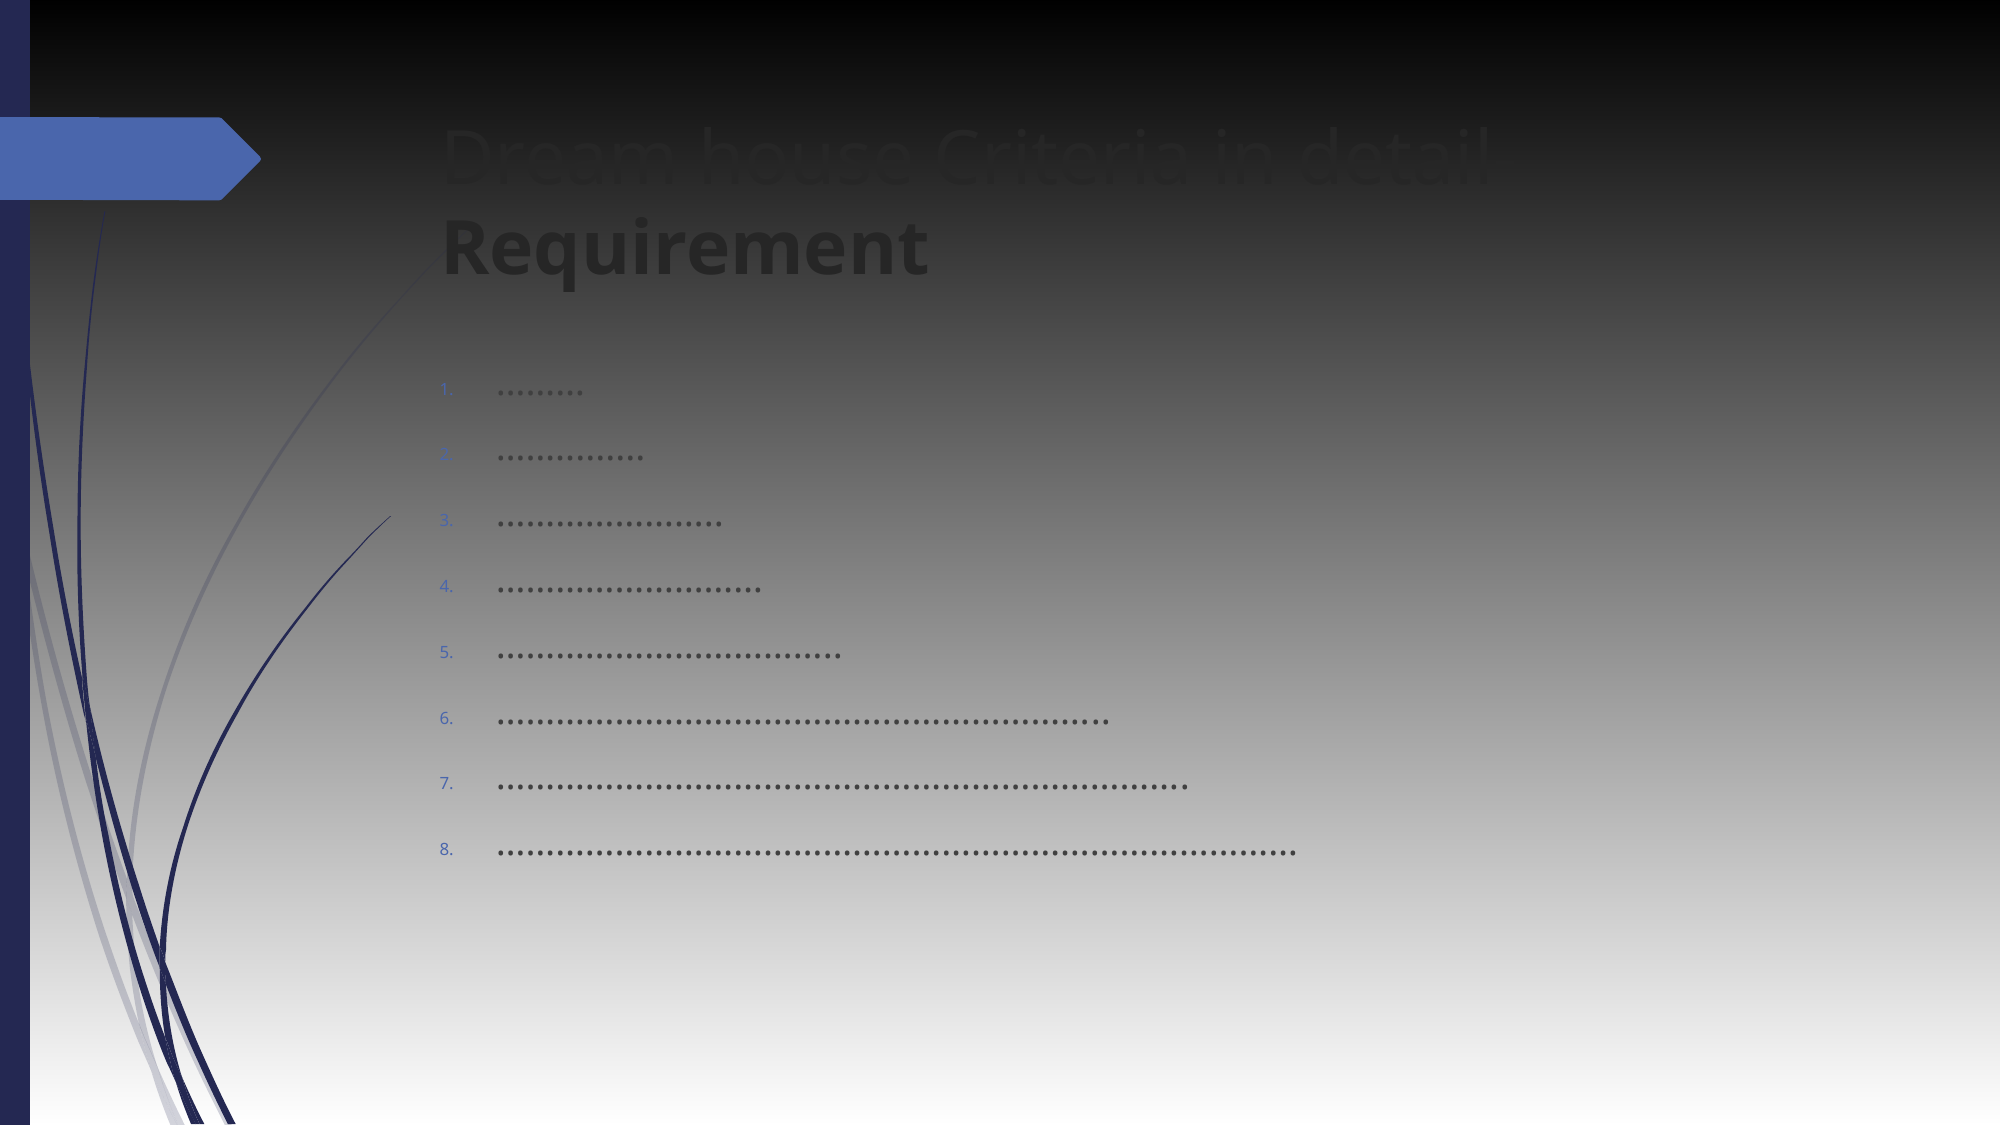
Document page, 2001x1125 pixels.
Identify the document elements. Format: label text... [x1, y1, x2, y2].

title Dream house Criteria in detail- Requirement [425, 102, 1888, 313]
list ……… ……......... ………………….. ……………………… …………………………….. …………………………………………………….. ……………………………………………………………. ……………………………………………………………………… [424, 350, 1888, 970]
